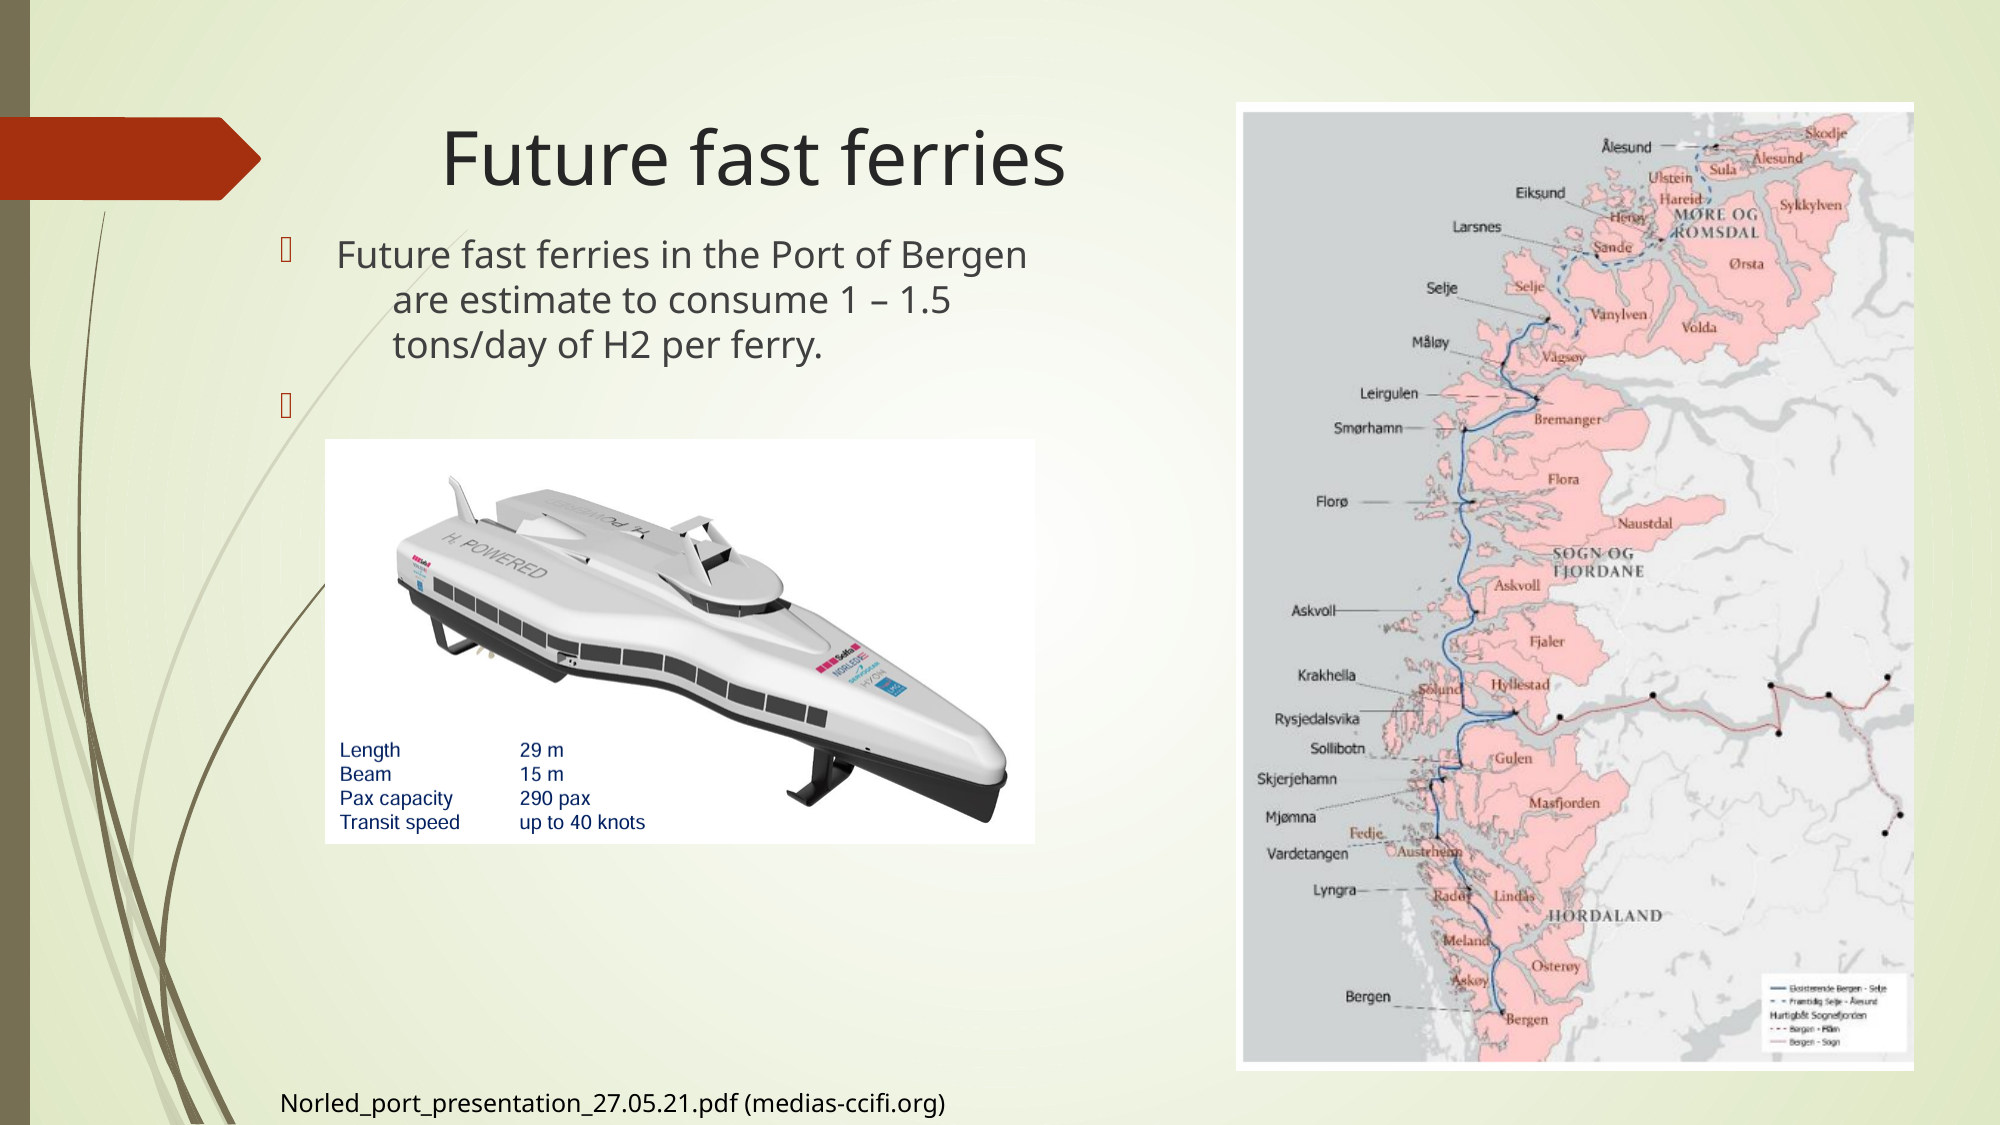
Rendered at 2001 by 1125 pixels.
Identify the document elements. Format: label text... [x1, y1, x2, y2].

picture [1236, 102, 1914, 1071]
picture [325, 439, 1035, 844]
text_box Norled_port_presentation_27.05.21.pdf (medias-ccifi.org) [264, 1079, 989, 1125]
title Future fast ferries [425, 102, 1236, 313]
list Future fast ferries in the Port of Bergen are estimate to consume 1 – 1.5 tons/day of H2 per ferry. [264, 223, 1096, 844]
